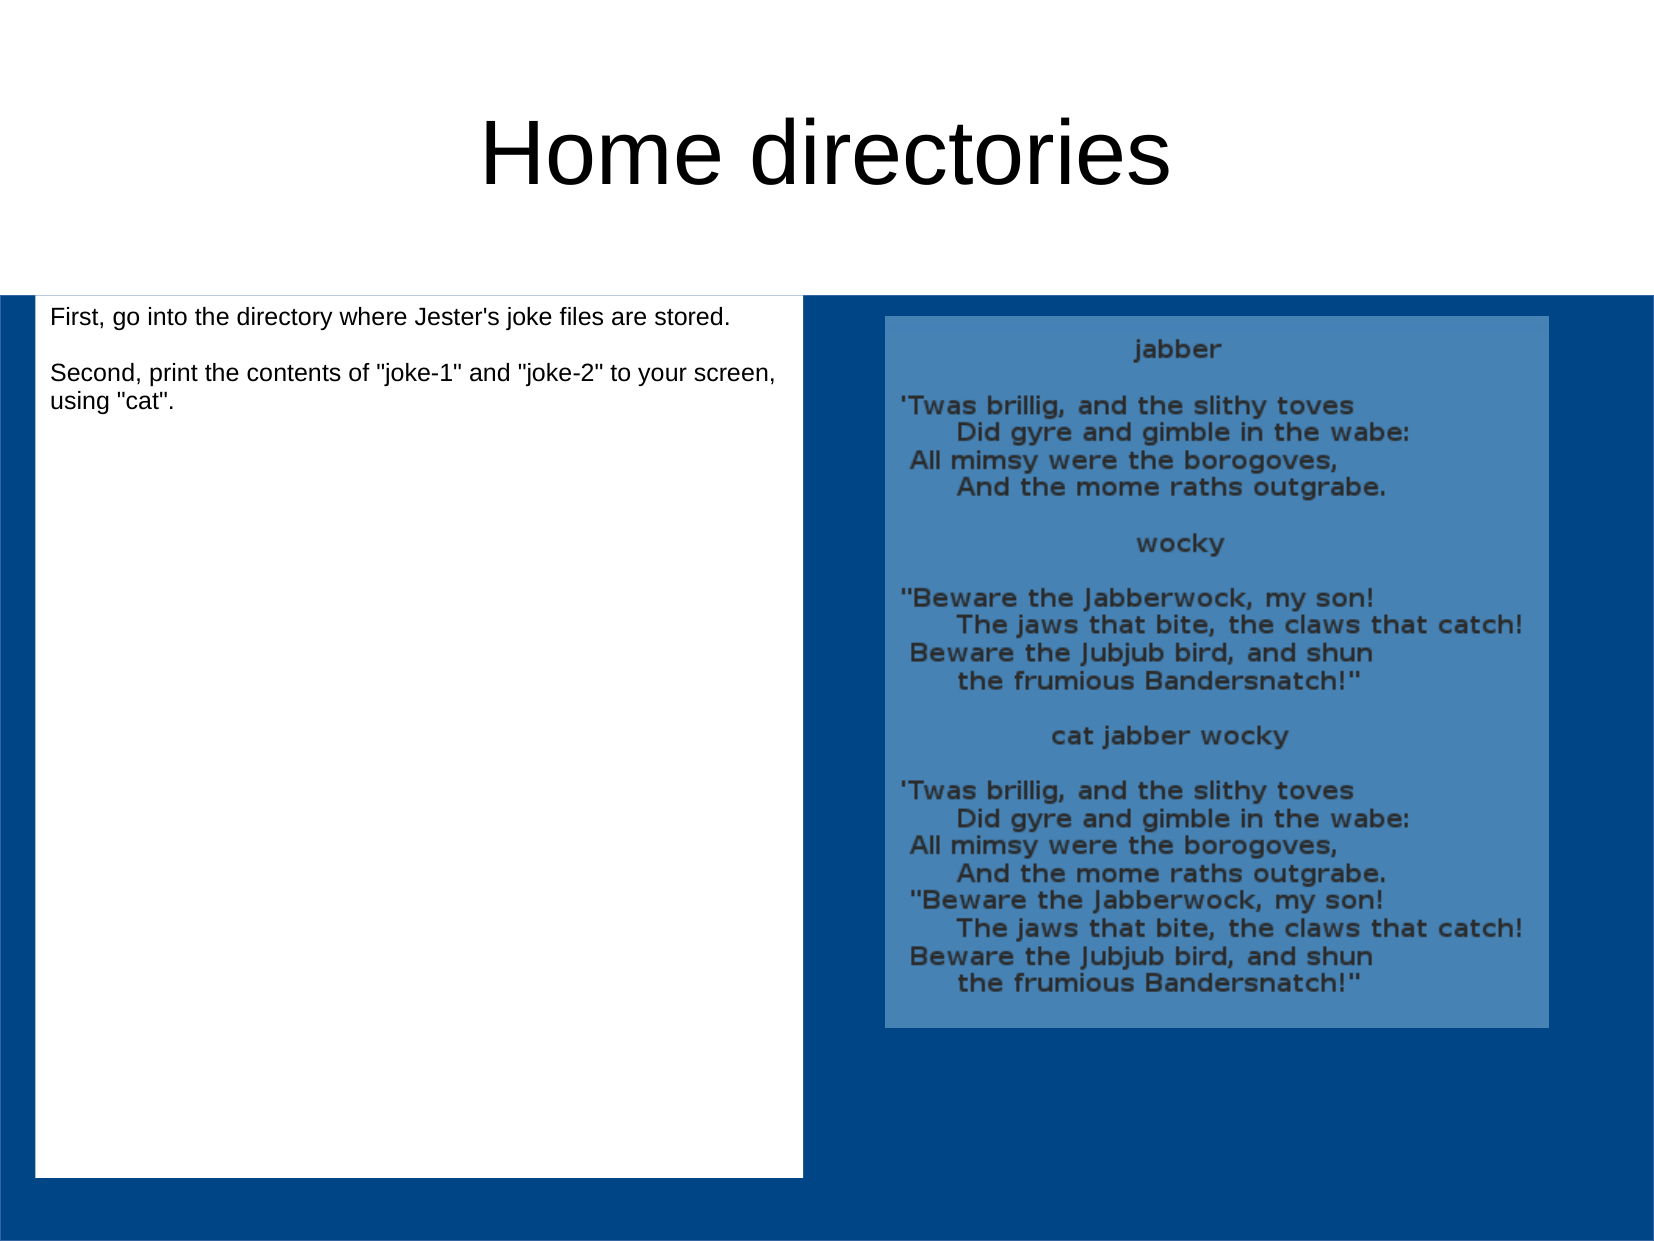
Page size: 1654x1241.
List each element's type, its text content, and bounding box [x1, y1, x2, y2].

text_box [0, 295, 1654, 1241]
title Home directories [82, 49, 1571, 257]
picture [885, 316, 1549, 1028]
text_box First, go into the directory where Jester's joke files are stored. Second, print the contents of "joke-1" and "joke-2" to your screen, using "cat". [35, 295, 804, 1178]
